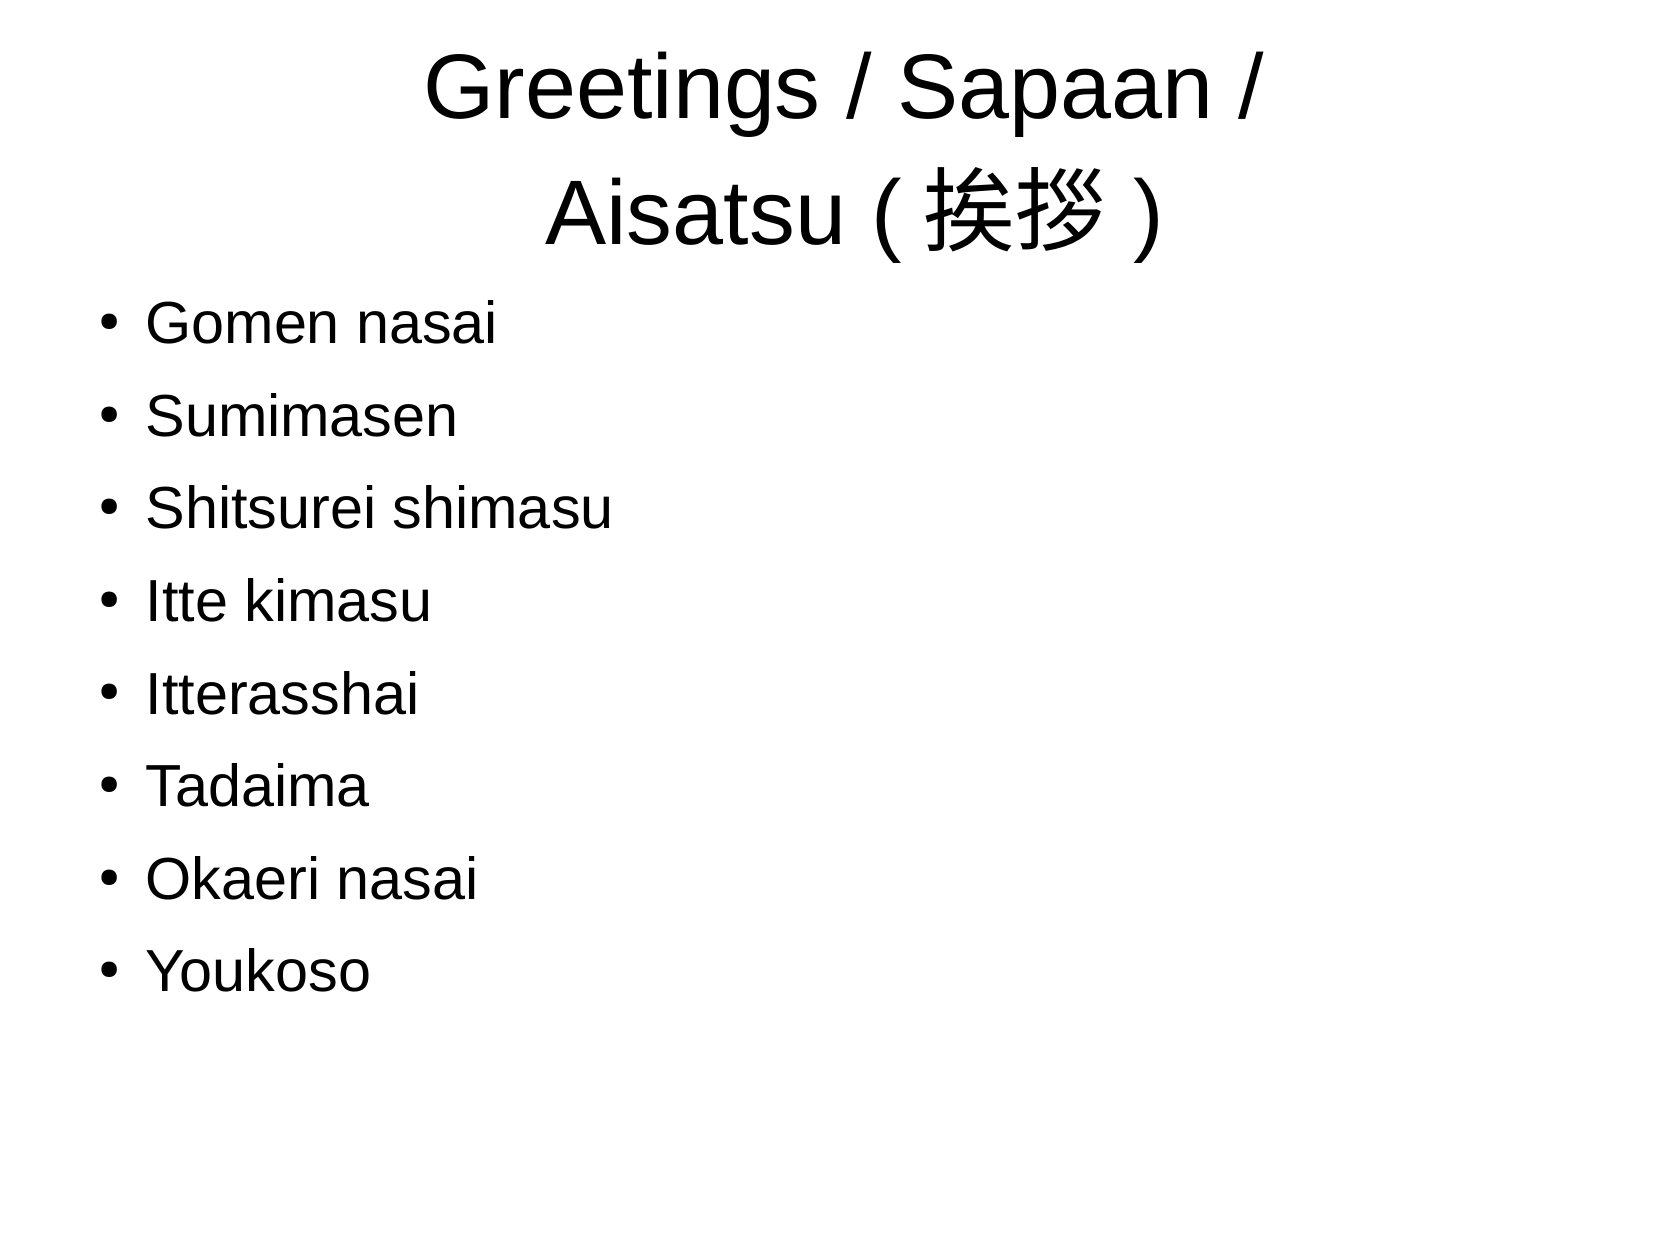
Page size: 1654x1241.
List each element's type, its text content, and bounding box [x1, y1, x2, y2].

list Gomen nasai Sumimasen Shitsurei shimasu Itte kimasu Itterasshai Tadaima Okaeri nasai Youkoso [82, 290, 1571, 1010]
title Greetings / Sapaan / Aisatsu (挨拶) [82, 33, 1571, 273]
